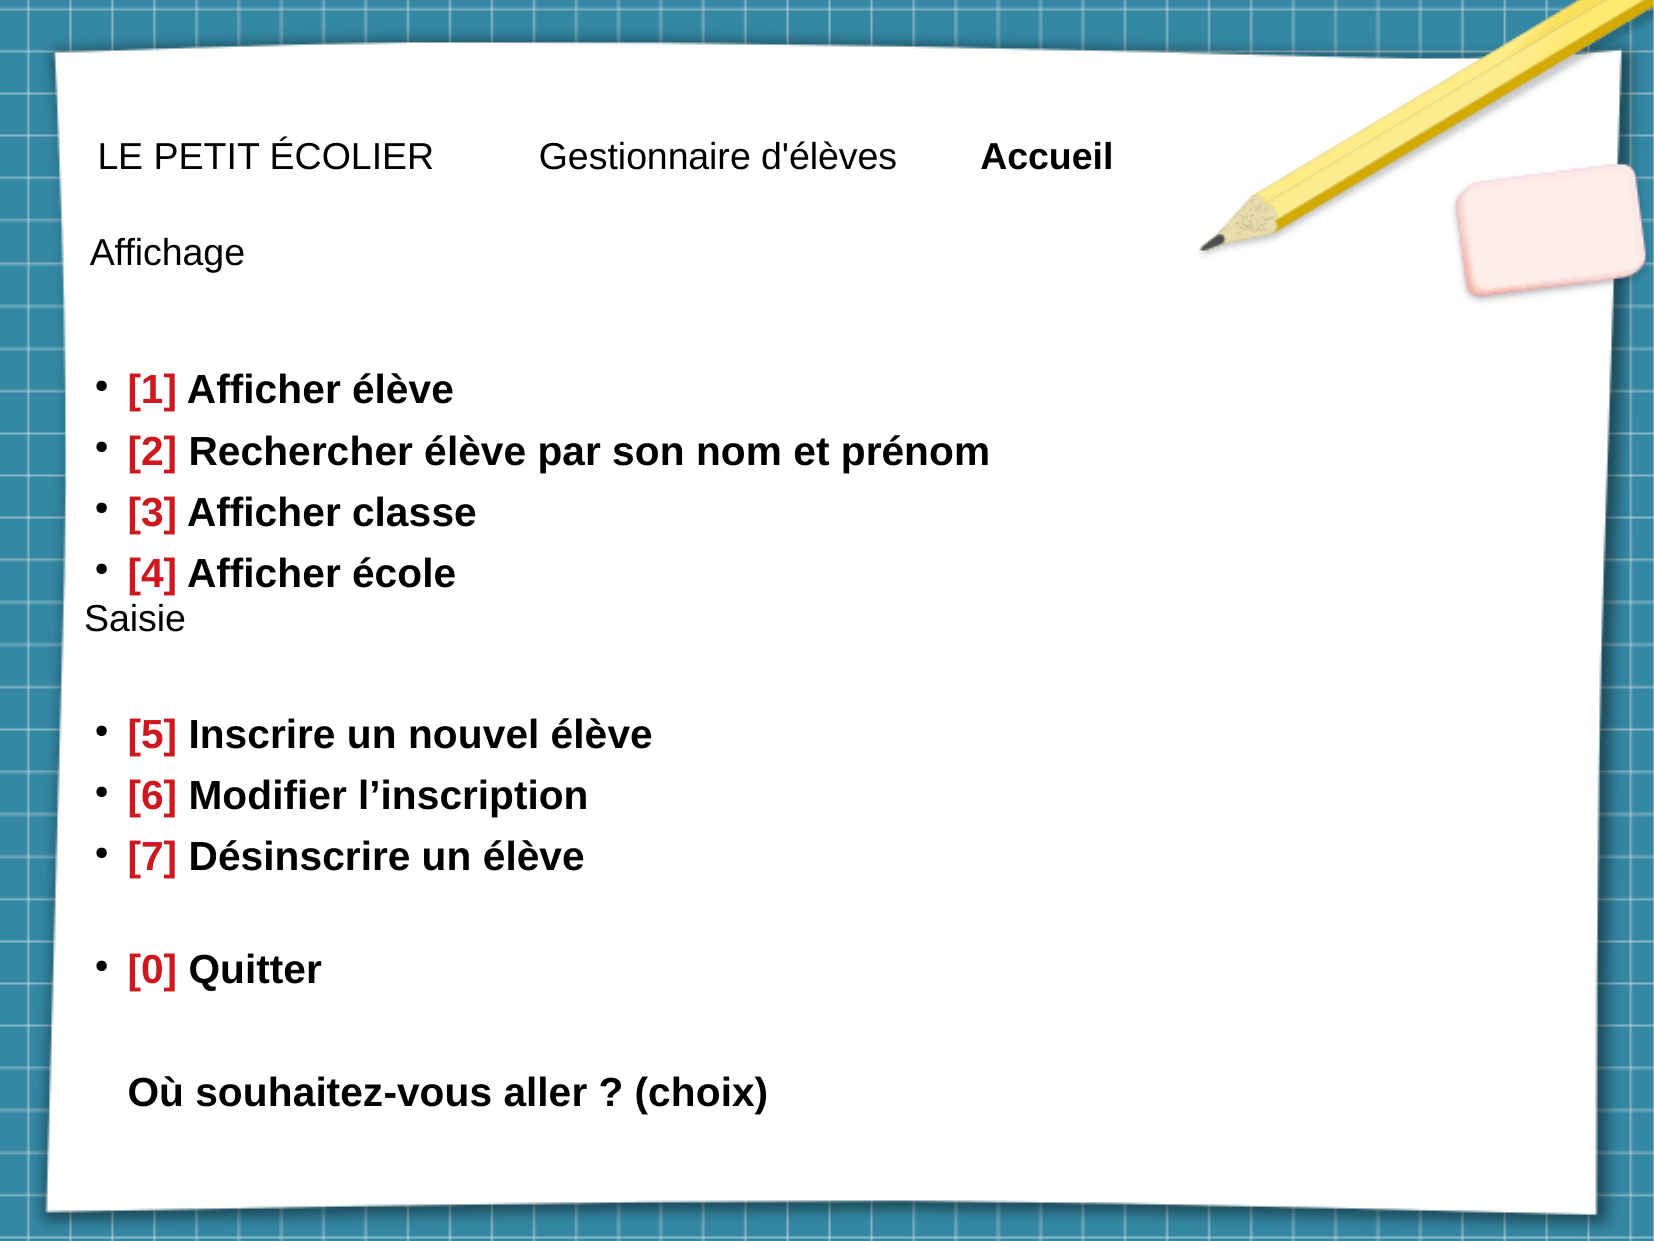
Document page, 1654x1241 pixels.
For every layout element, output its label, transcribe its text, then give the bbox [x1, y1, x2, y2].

picture [0, 0, 1654, 1241]
list [1] Afficher élève [2] Rechercher élève par son nom et prénom [3] Afficher classe [4] Afficher école [5] Inscrire un nouvel élève [6] Modifier l’inscription [7] Désinscrire un élève [0] Quitter Où souhaitez-vous aller ? (choix) [94, 212, 1583, 1123]
text_box LE PETIT ÉCOLIER Gestionnaire d'élèves Accueil [82, 127, 1477, 190]
text_box Affichage [74, 224, 260, 282]
text_box Saisie [69, 590, 201, 648]
